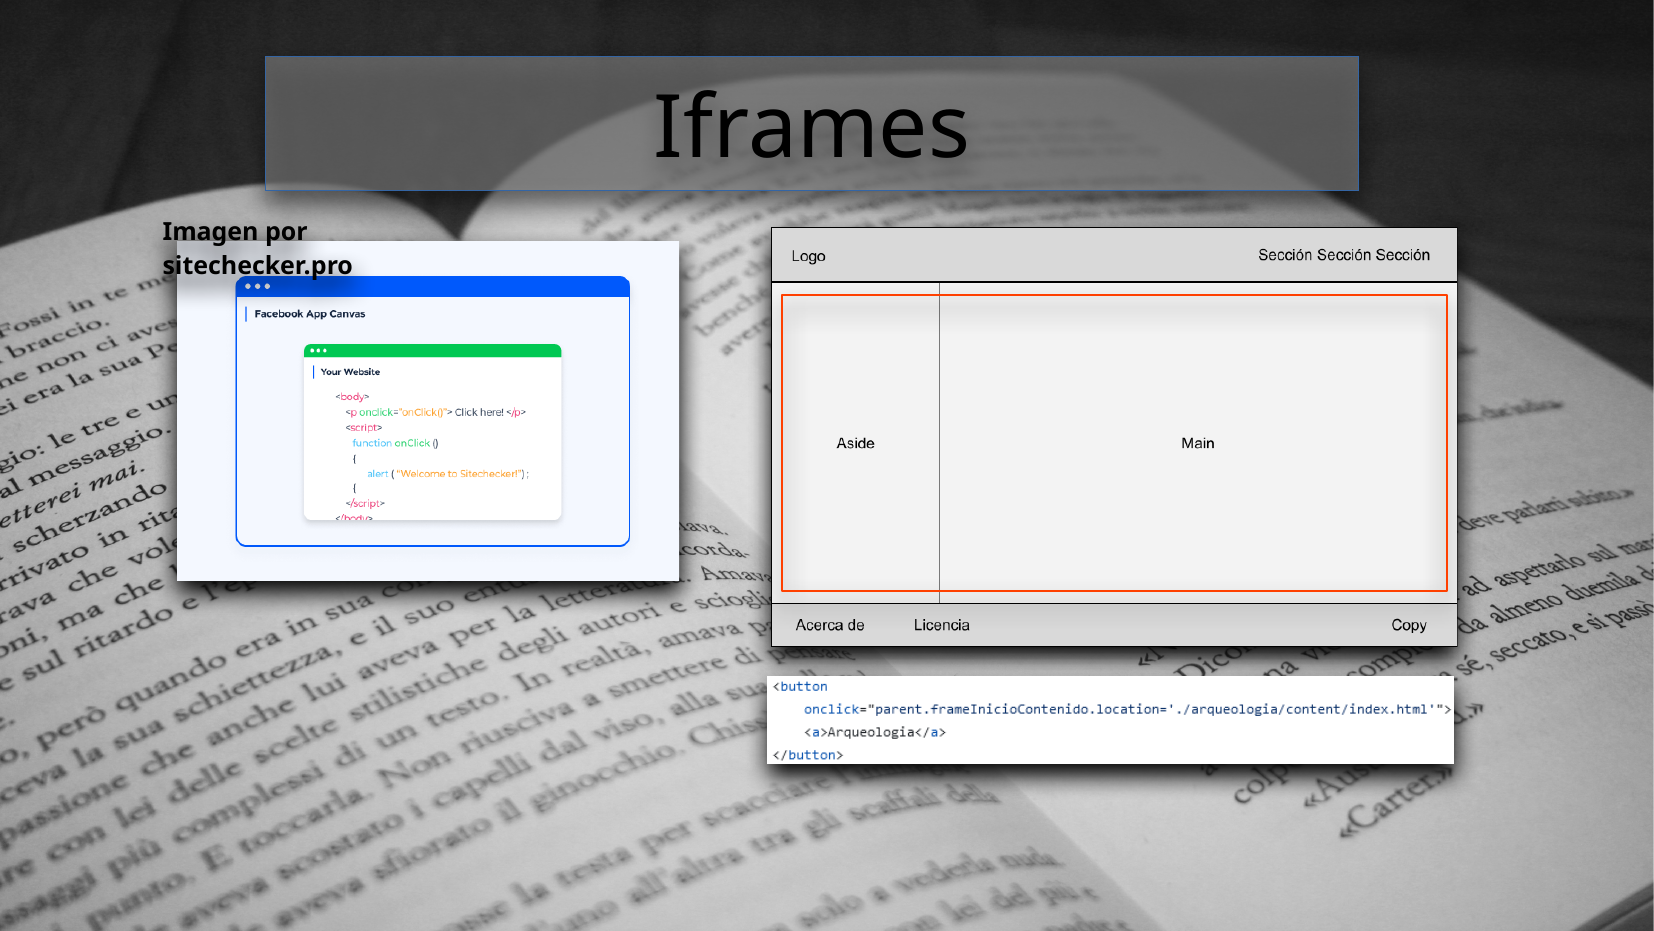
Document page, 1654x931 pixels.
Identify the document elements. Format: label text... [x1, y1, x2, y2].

picture [0, 0, 1654, 931]
text_box Imagen por sitechecker.pro [147, 206, 502, 255]
text_box Iframes [265, 59, 1359, 189]
